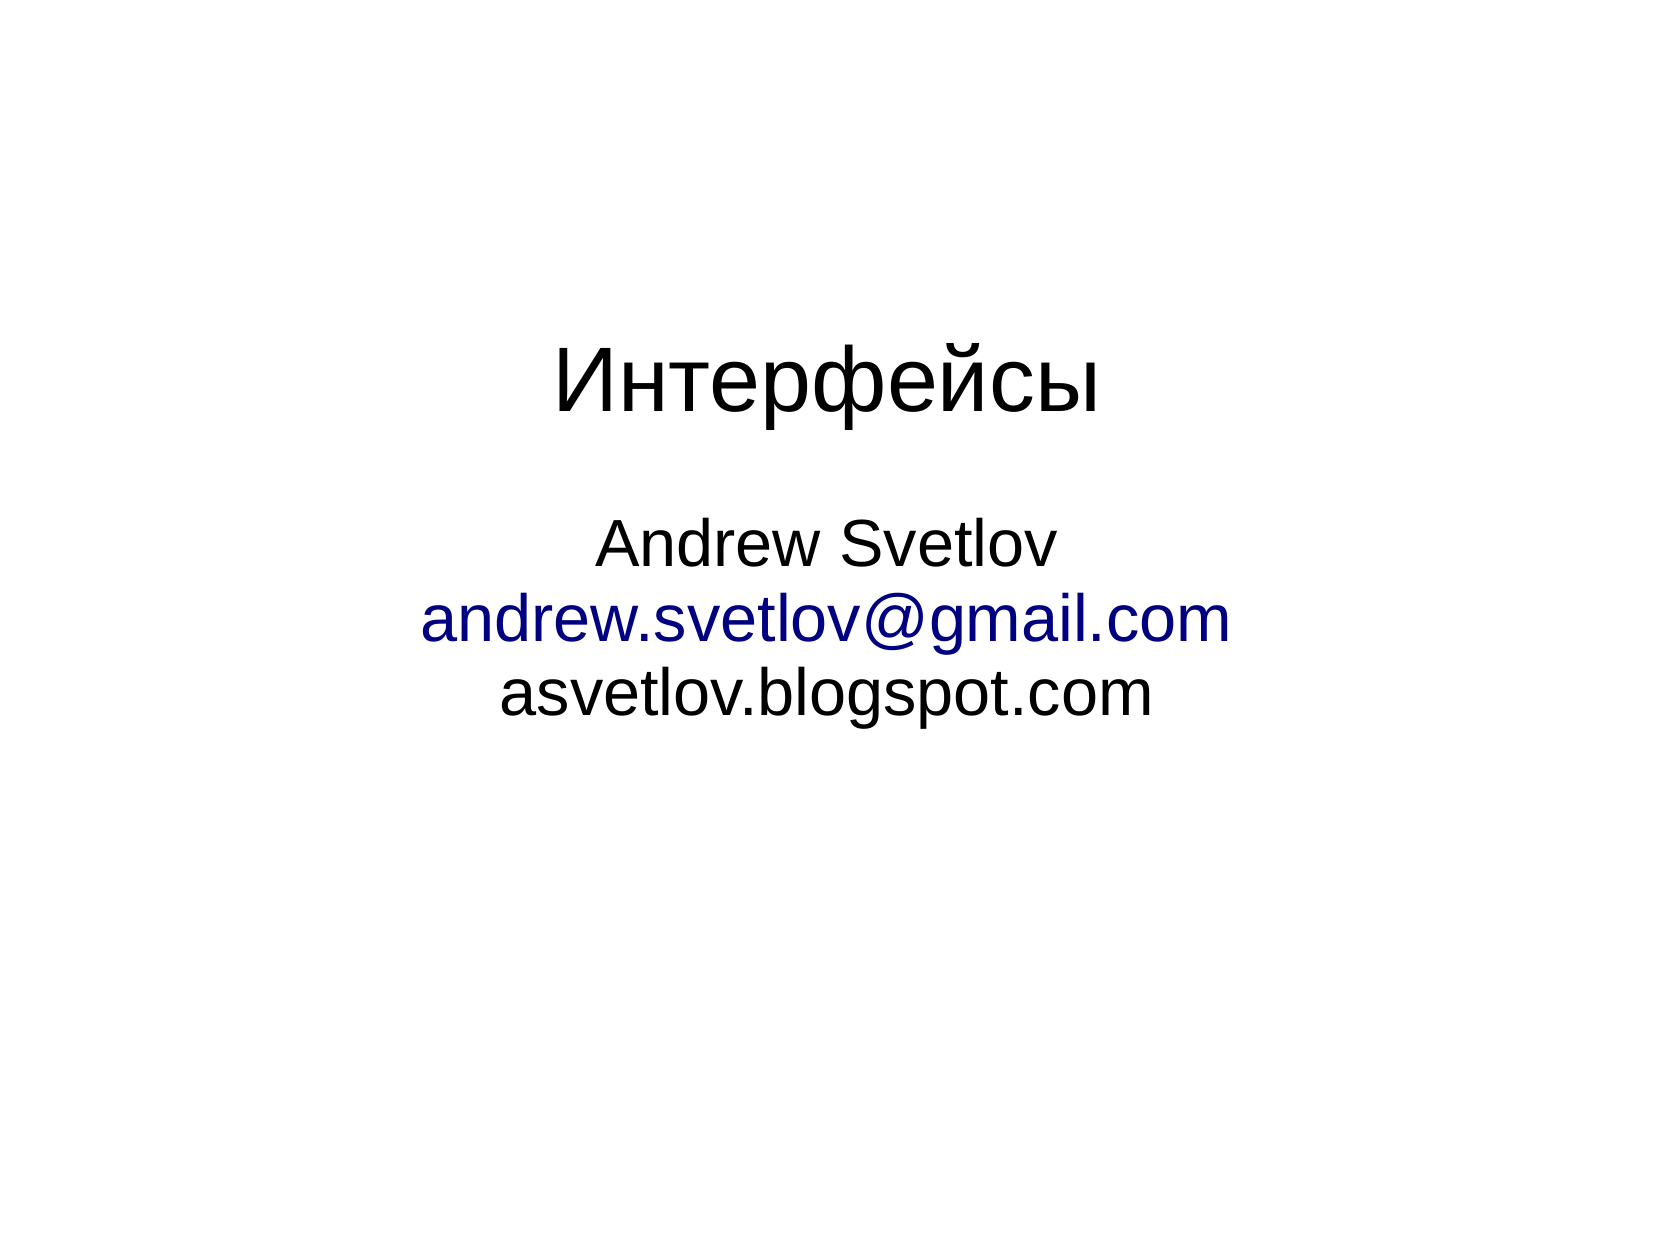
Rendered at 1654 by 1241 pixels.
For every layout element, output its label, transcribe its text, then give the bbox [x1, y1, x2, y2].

subtitle Интерфейсы Andrew Svetlov andrew.svetlov@gmail.com asvetlov.blogspot.com [82, 49, 1571, 1010]
